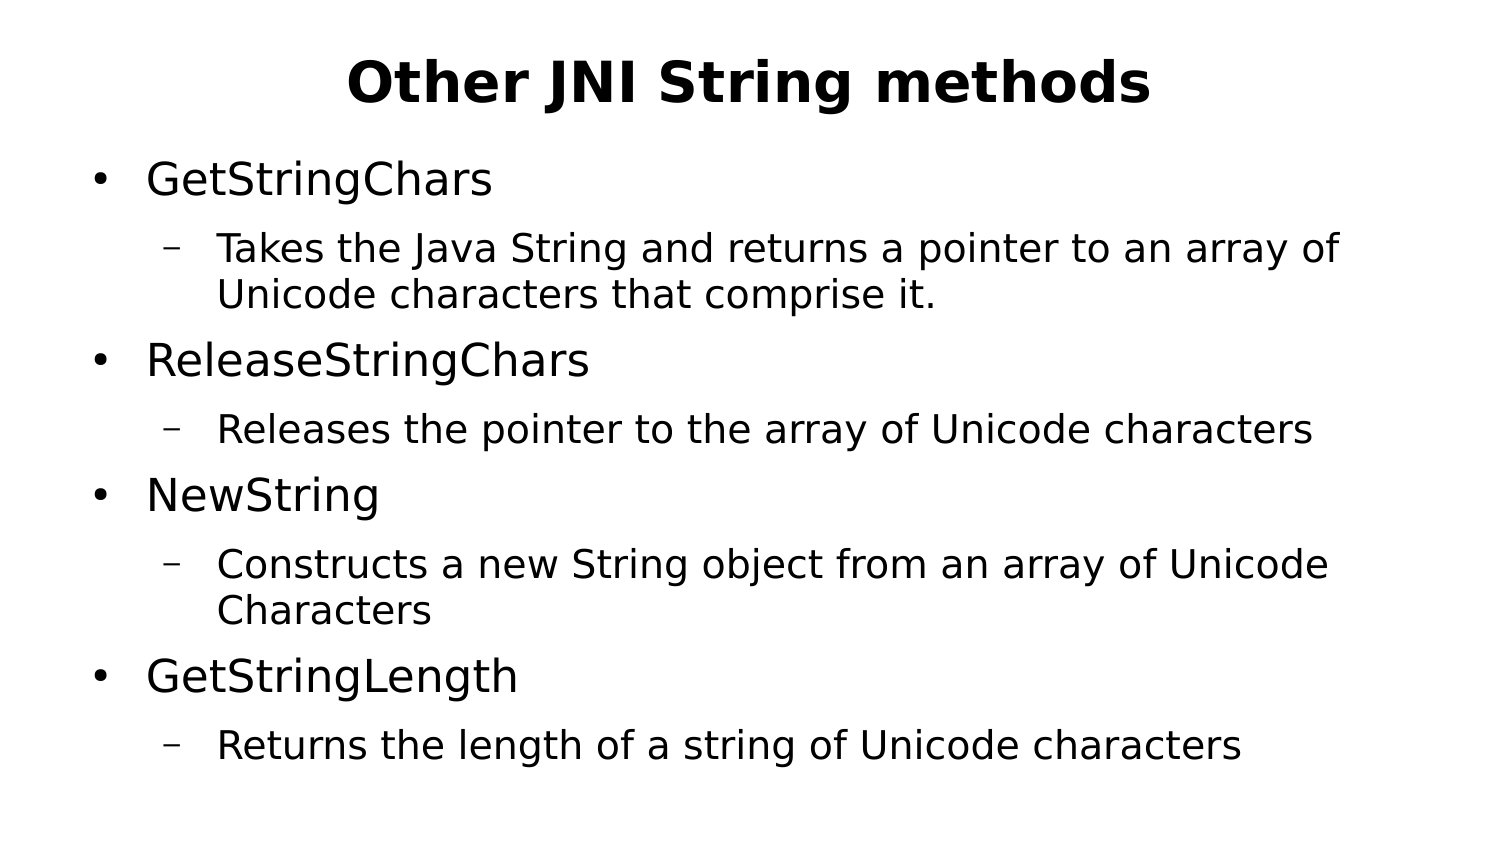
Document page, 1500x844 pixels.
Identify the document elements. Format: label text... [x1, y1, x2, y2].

list GetStringChars Takes the Java String and returns a pointer to an array of Unicode characters that comprise it. ReleaseStringChars Releases the pointer to the array of Unicode characters NewString Constructs a new String object from an array of Unicode Characters GetStringLength Returns the length of a string of Unicode characters [75, 153, 1395, 807]
title Other JNI String methods [75, 33, 1425, 133]
